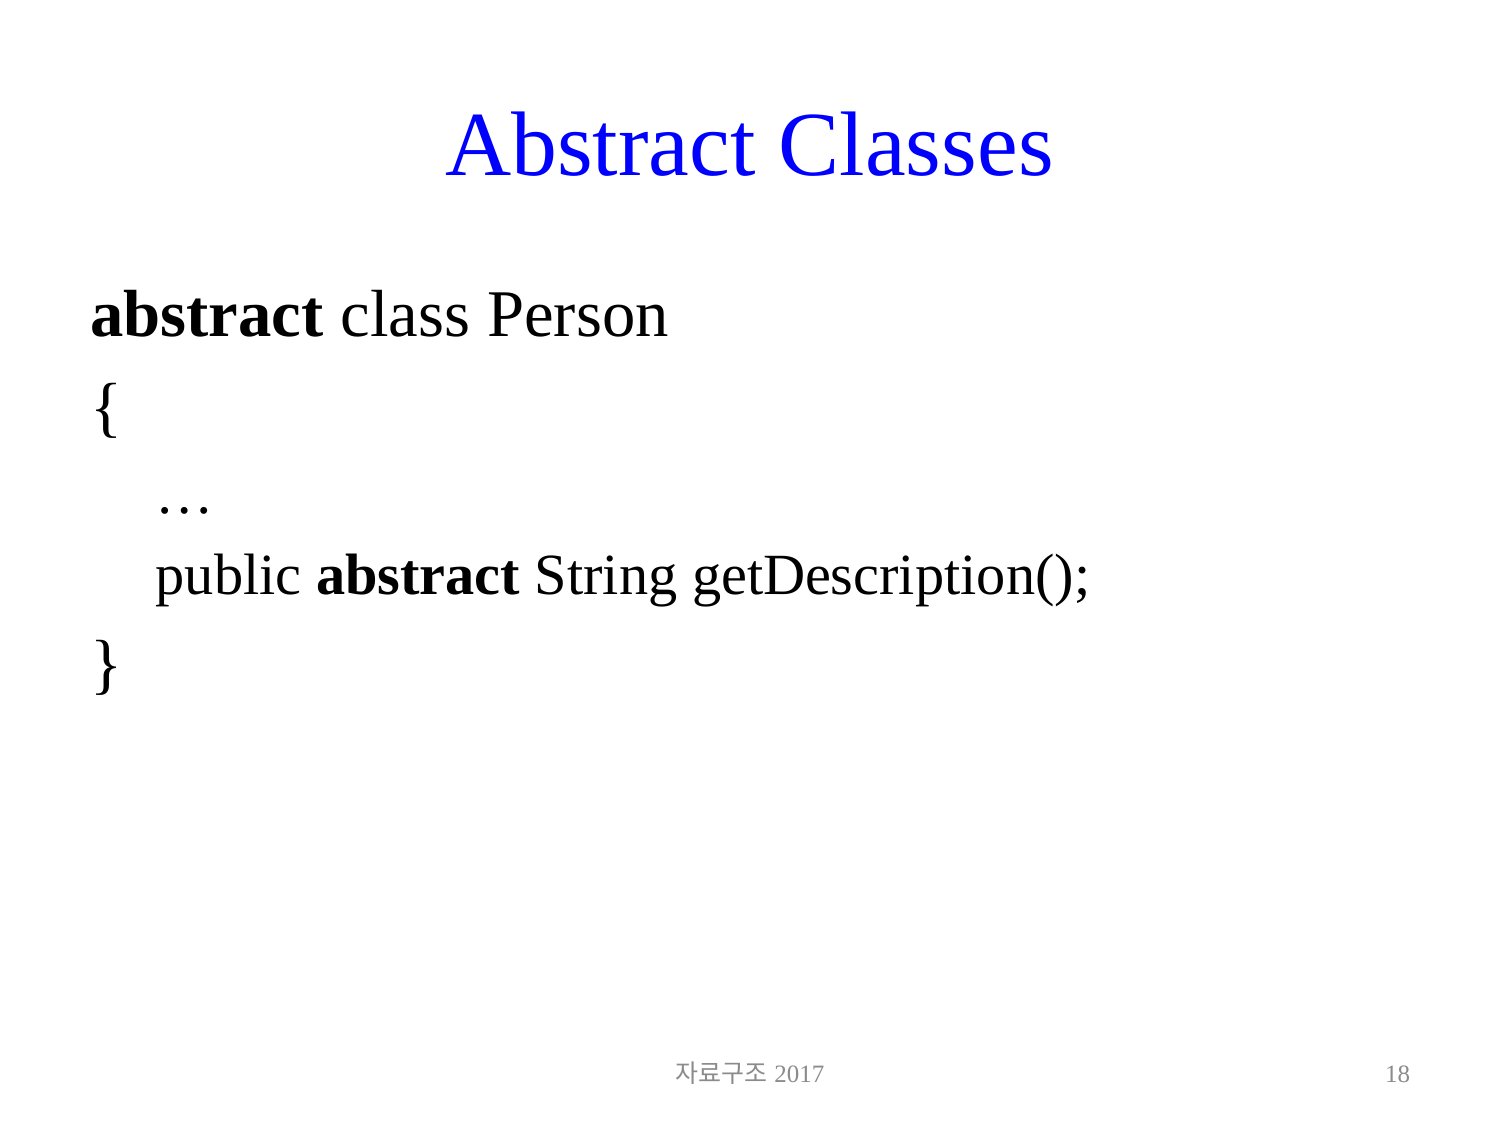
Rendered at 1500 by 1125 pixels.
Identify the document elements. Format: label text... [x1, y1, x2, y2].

list abstract class Person { … public abstract String getDescription(); } [75, 262, 1425, 1005]
title Abstract Classes [75, 45, 1425, 233]
footer 자료구조 2017 [512, 1042, 988, 1103]
slide_number <숫자> [1074, 1042, 1425, 1103]
